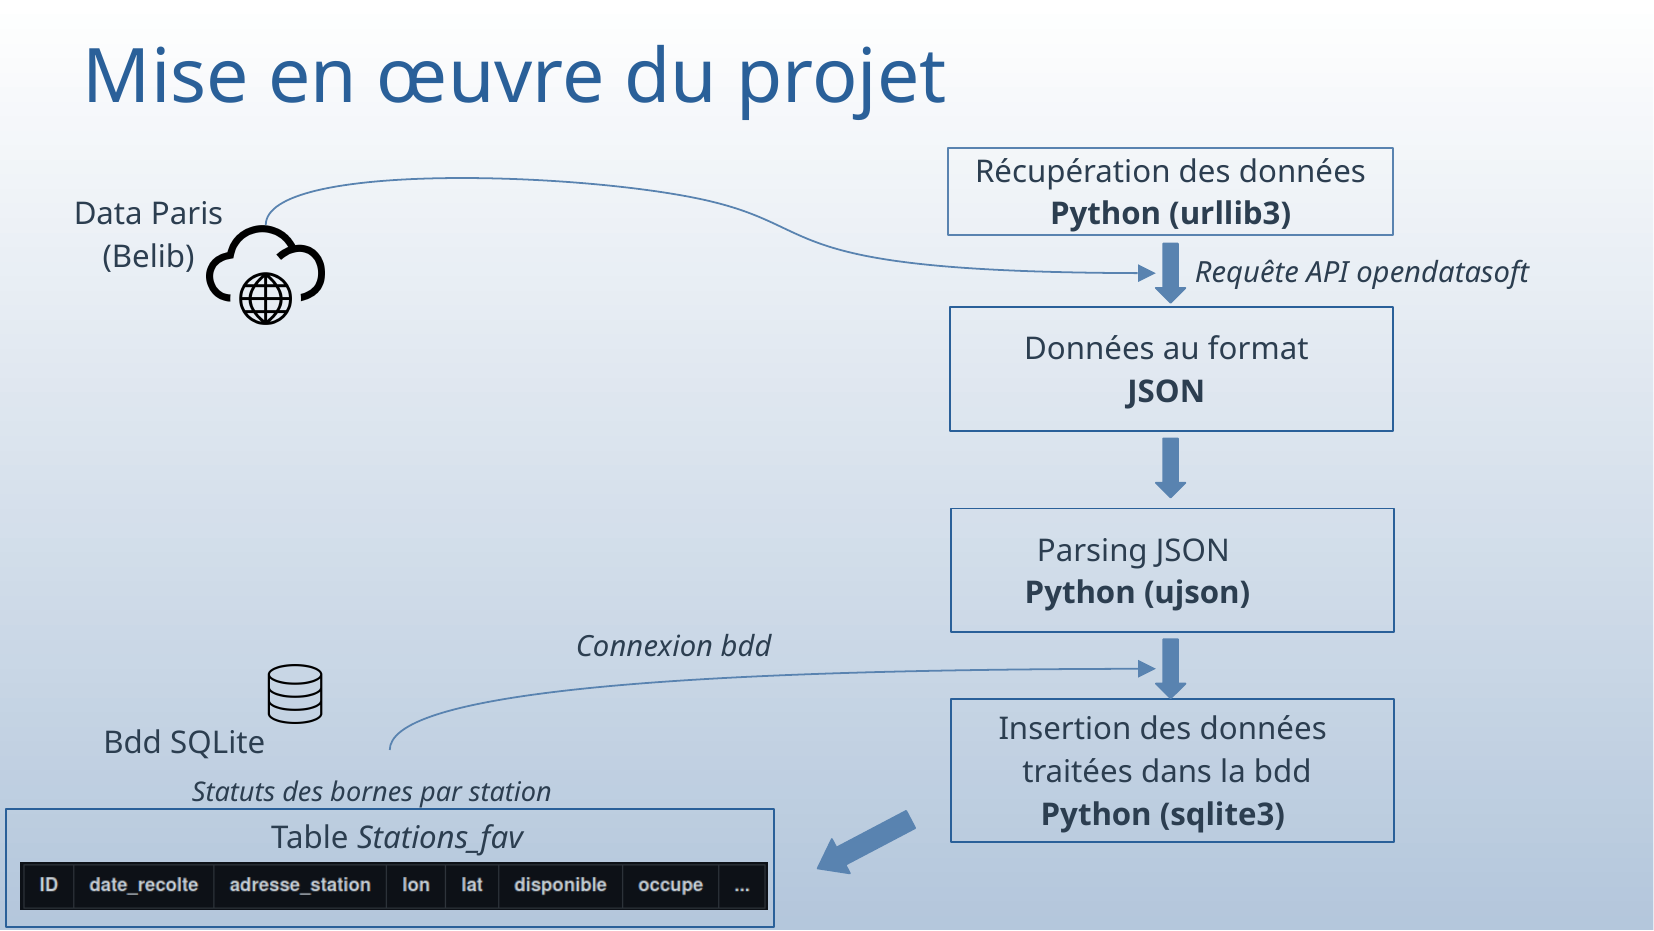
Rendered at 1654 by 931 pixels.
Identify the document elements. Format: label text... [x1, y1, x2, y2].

text_box Bdd SQLite [88, 679, 296, 804]
text_box Récupération des données Python (urllib3) [948, 147, 1394, 235]
text_box Connexion bdd [561, 620, 827, 670]
text_box Statuts des bornes par station [177, 750, 680, 808]
title Mise en œuvre du projet [82, 0, 1571, 151]
text_box Parsing JSON Python (ujson) [950, 508, 1394, 633]
text_box Insertion des données traitées dans la bdd Python (sqlite3) [950, 708, 1394, 833]
text_box Requête API opendatasoft [1180, 247, 1624, 297]
text_box Data Paris (Belib) [59, 171, 266, 296]
text_box Table Stations_fav [227, 811, 567, 863]
text_box Données au format JSON [950, 307, 1394, 431]
picture [265, 664, 325, 724]
picture [206, 225, 325, 325]
picture [20, 862, 768, 910]
text_box [5, 224, 1595, 931]
